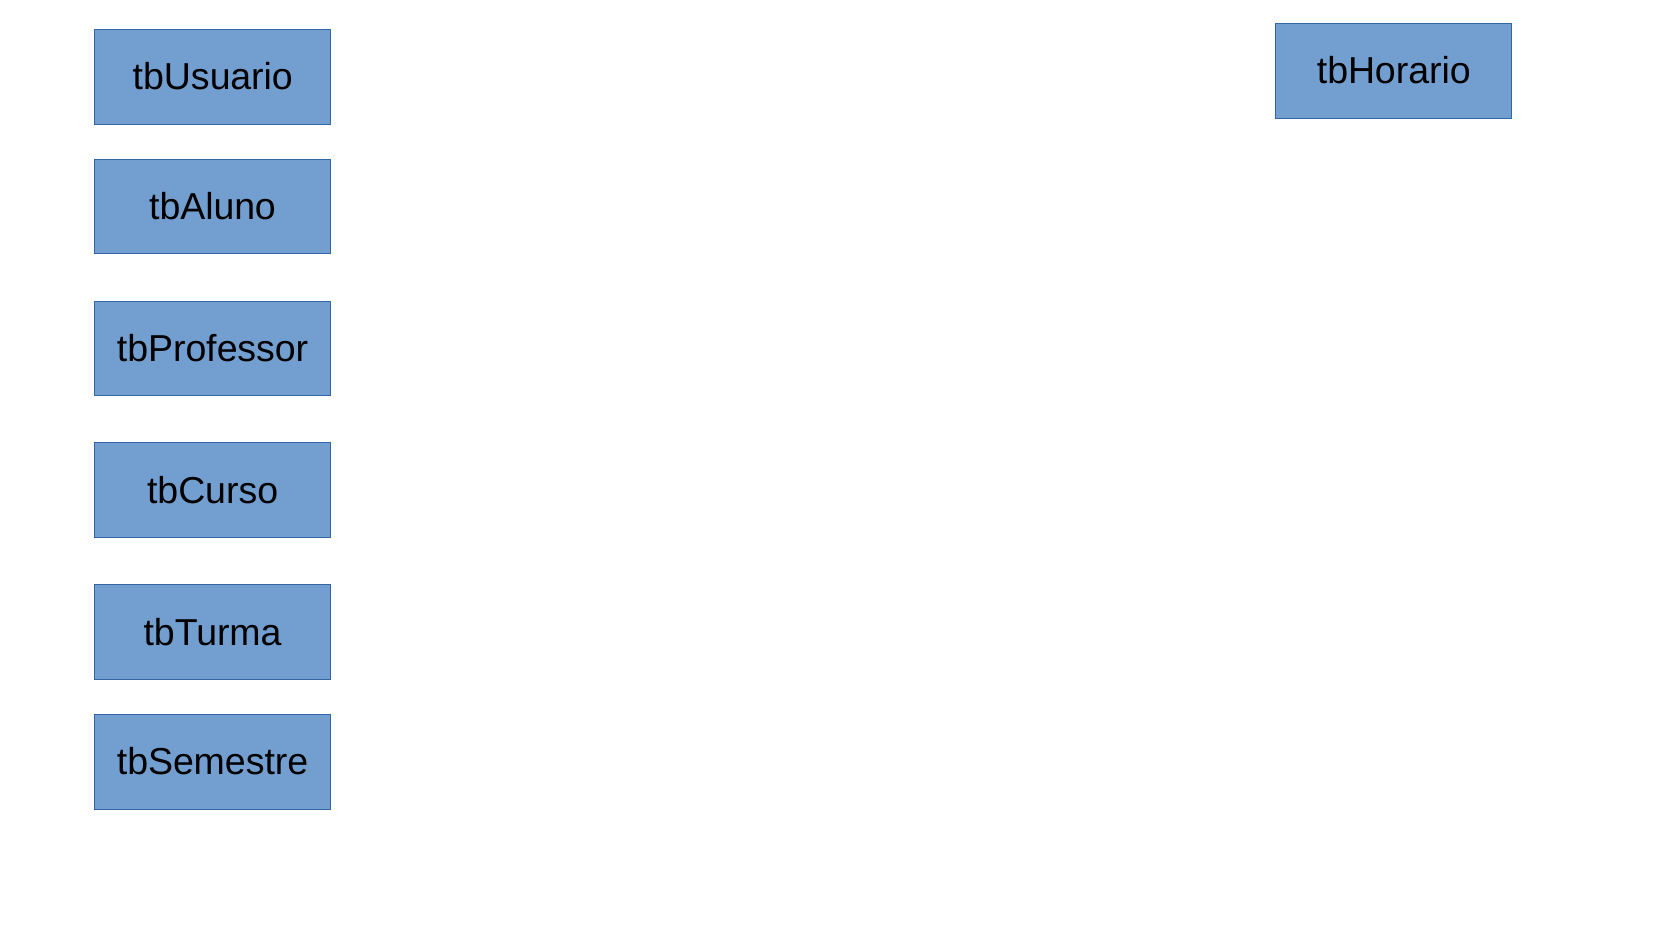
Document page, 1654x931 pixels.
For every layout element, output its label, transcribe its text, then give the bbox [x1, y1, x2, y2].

text_box tbAluno [94, 159, 331, 254]
text_box tbHorario [1275, 23, 1512, 119]
text_box tbTurma [94, 584, 331, 680]
text_box tbSemestre [94, 714, 331, 810]
text_box tbProfessor [94, 301, 331, 396]
text_box tbUsuario [94, 29, 331, 125]
text_box tbCurso [94, 442, 331, 538]
